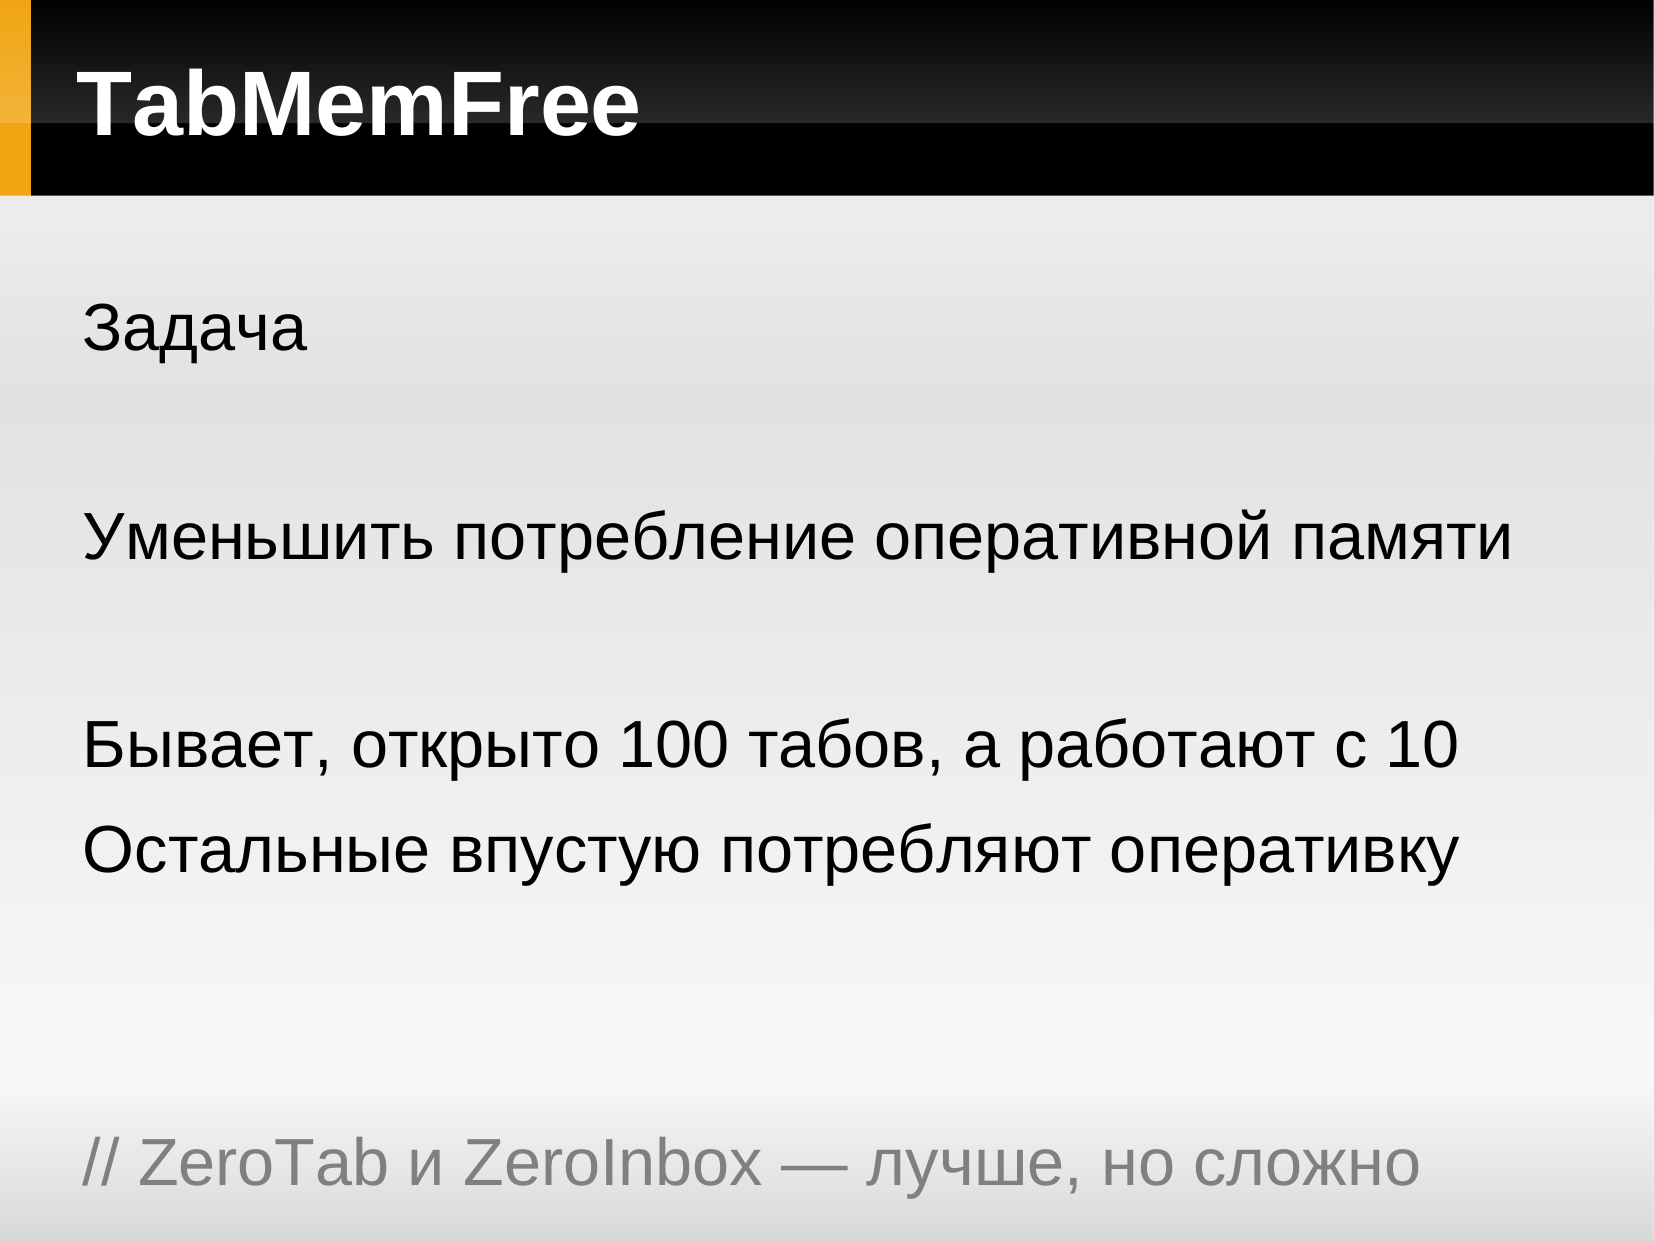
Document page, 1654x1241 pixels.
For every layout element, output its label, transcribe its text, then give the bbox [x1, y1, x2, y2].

list Задача Уменьшить потребление оперативной памяти Бывает, открыто 100 табов, а работают с 10 Остальные впустую потребляют оперативку // ZeroTab и ZeroInbox — лучше, но сложно [82, 290, 1571, 1200]
title TabMemFree [76, 0, 1565, 208]
picture [0, 0, 1654, 1241]
